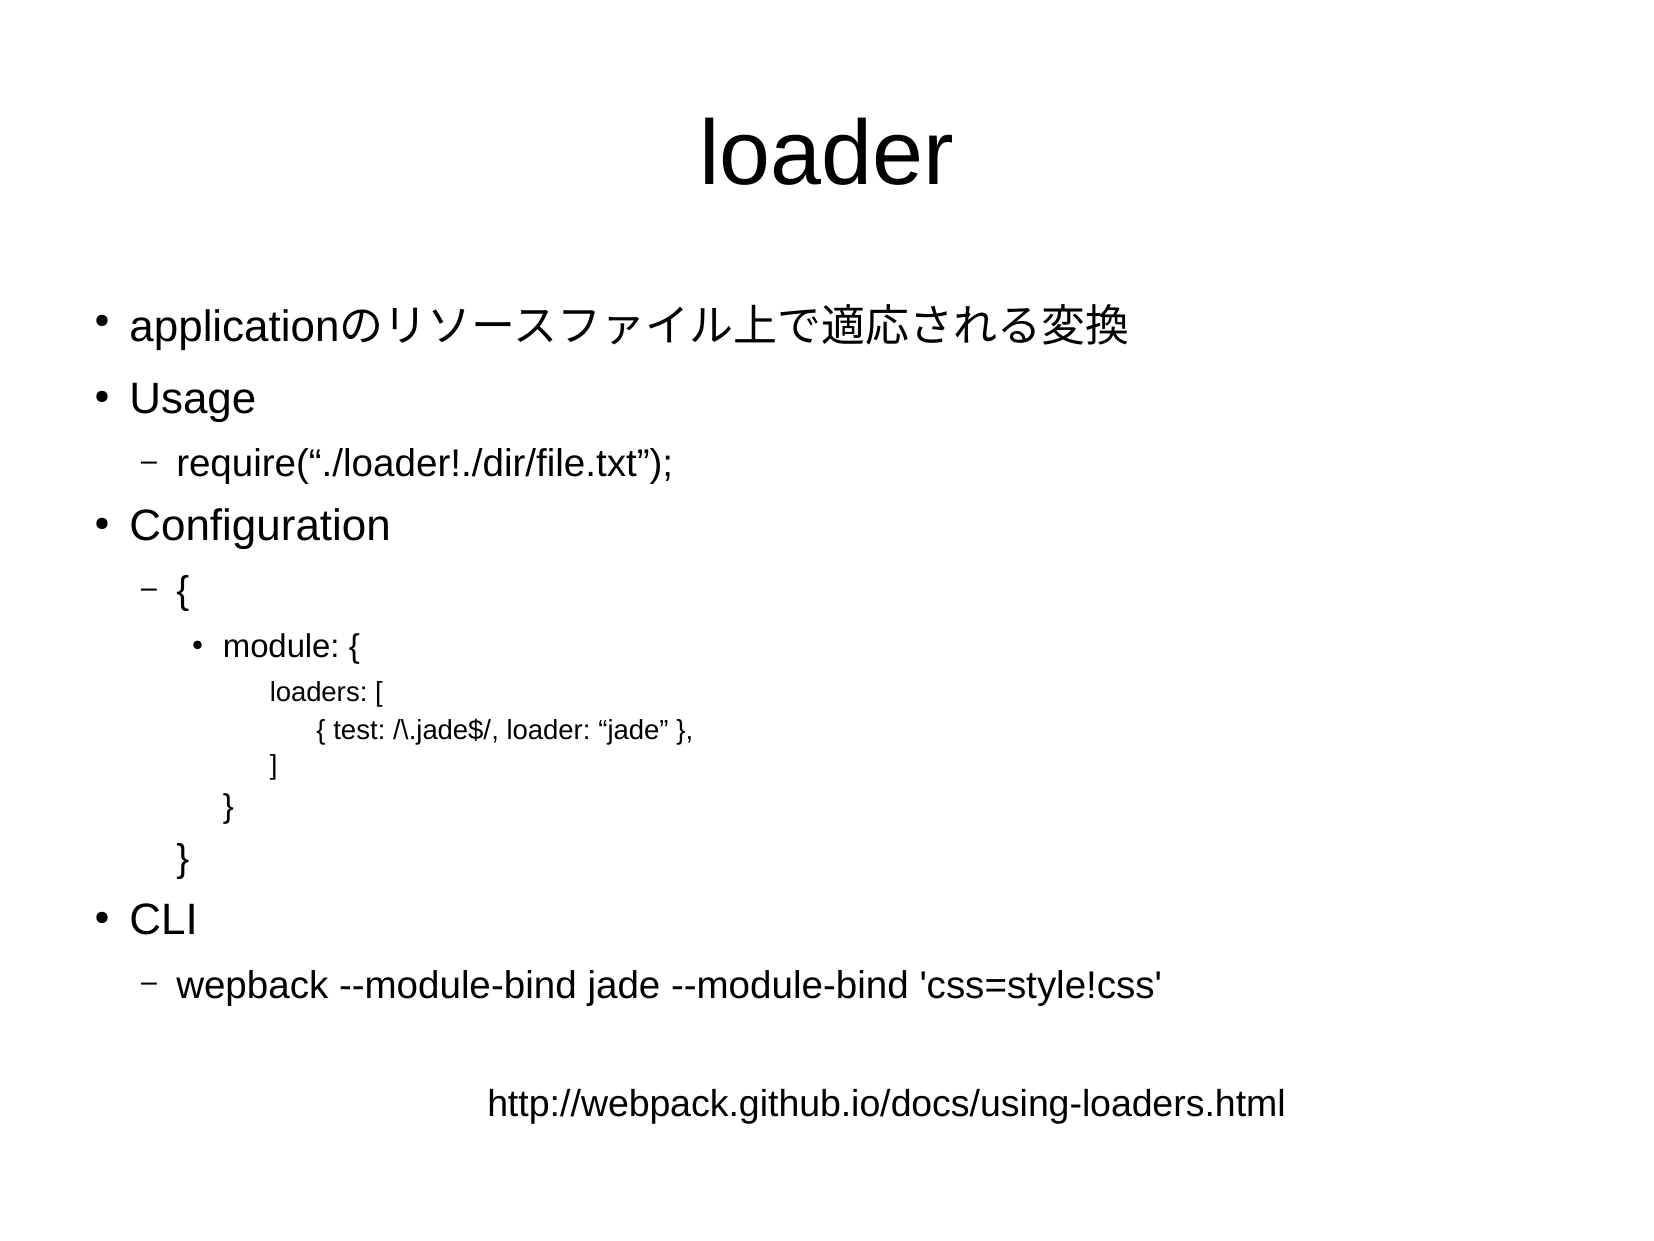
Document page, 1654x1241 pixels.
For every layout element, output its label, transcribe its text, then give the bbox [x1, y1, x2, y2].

text_box http://webpack.github.io/docs/using-loaders.html [472, 1074, 1301, 1132]
title loader [82, 49, 1571, 257]
list applicationのリソースファイル上で適応される変換 Usage require(“./loader!./dir/file.txt”); Configuration { module: { loaders: [ { test: /\.jade$/, loader: “jade” }, ] } } CLI wepback --module-bind jade --module-bind 'css=style!css' [82, 290, 1571, 1010]
